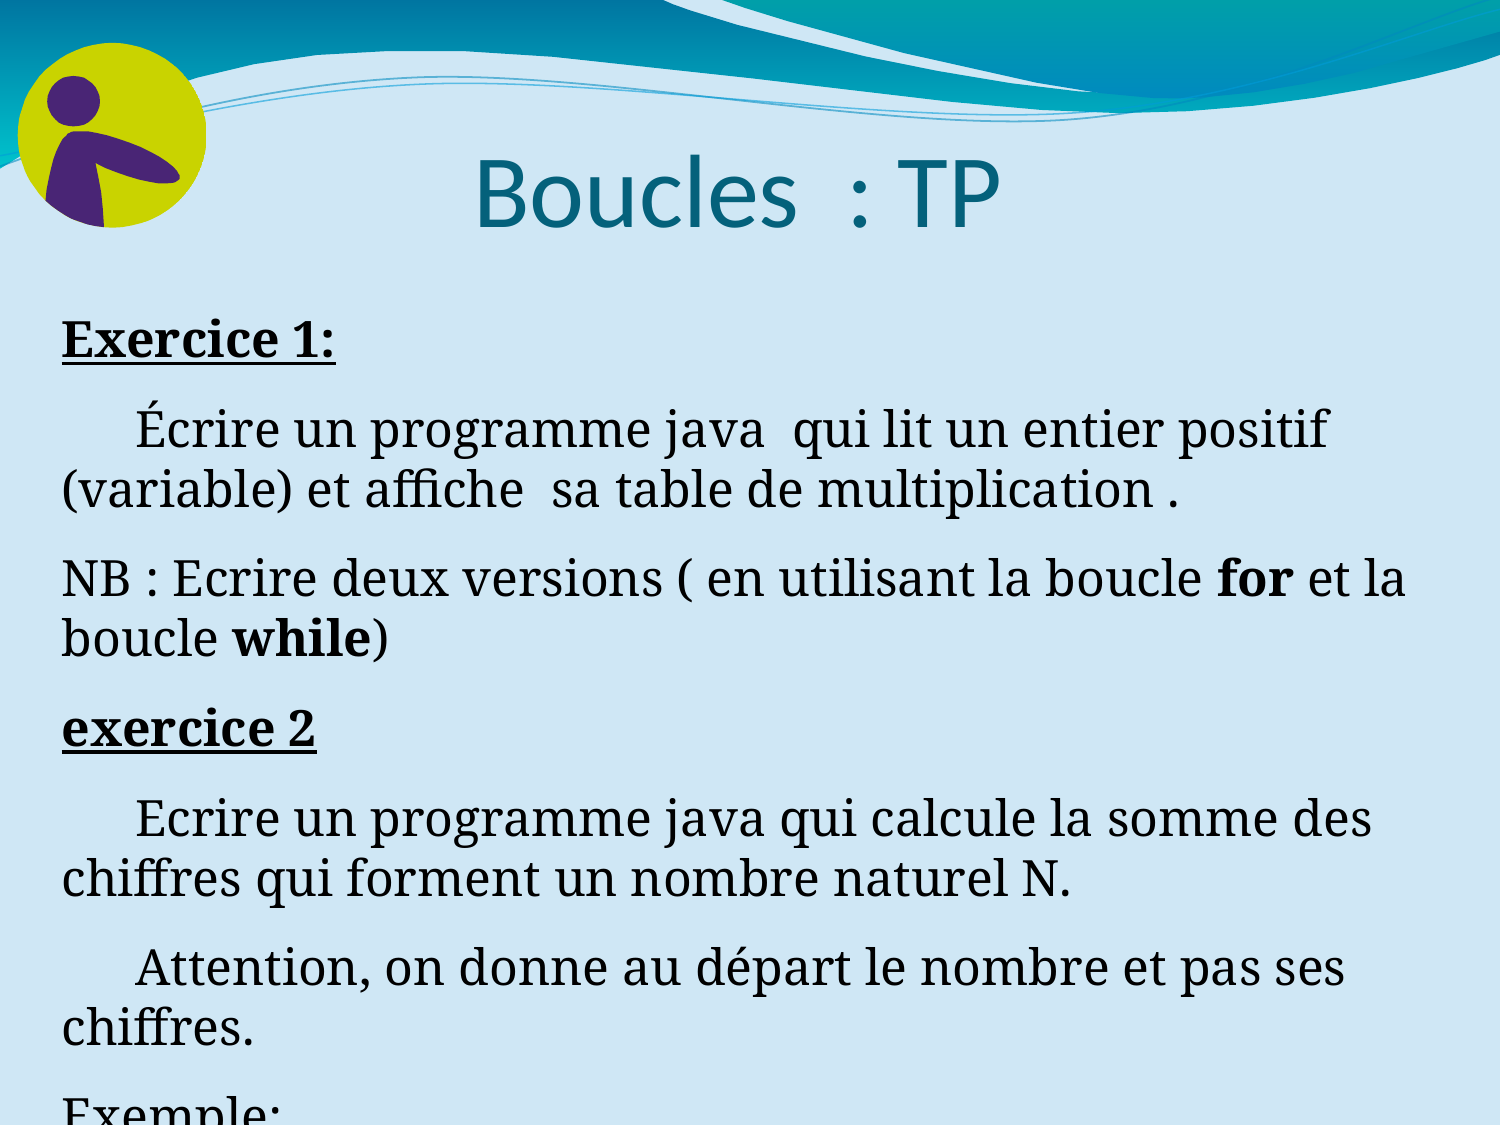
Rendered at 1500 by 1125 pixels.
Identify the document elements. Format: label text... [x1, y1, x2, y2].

list Exercice 1: Écrire un programme java qui lit un entier positif (variable) et affiche sa table de multiplication . NB : Ecrire deux versions ( en utilisant la boucle for et la boucle while) exercice 2 Ecrire un programme java qui calcule la somme des chiffres qui forment un nombre naturel N. Attention, on donne au départ le nombre et pas ses chiffres. Exemple: 133045 doit donner comme résultat 16, puisque 1 + 3 + 3 + 0 + 4 + 5 = 16 Exercice 1: Écrire un programme java qui lit un entier positif (variable) et affiche sa configuration binaire. [46, 210, 1500, 1038]
title Boucles : TP [75, 115, 1425, 210]
